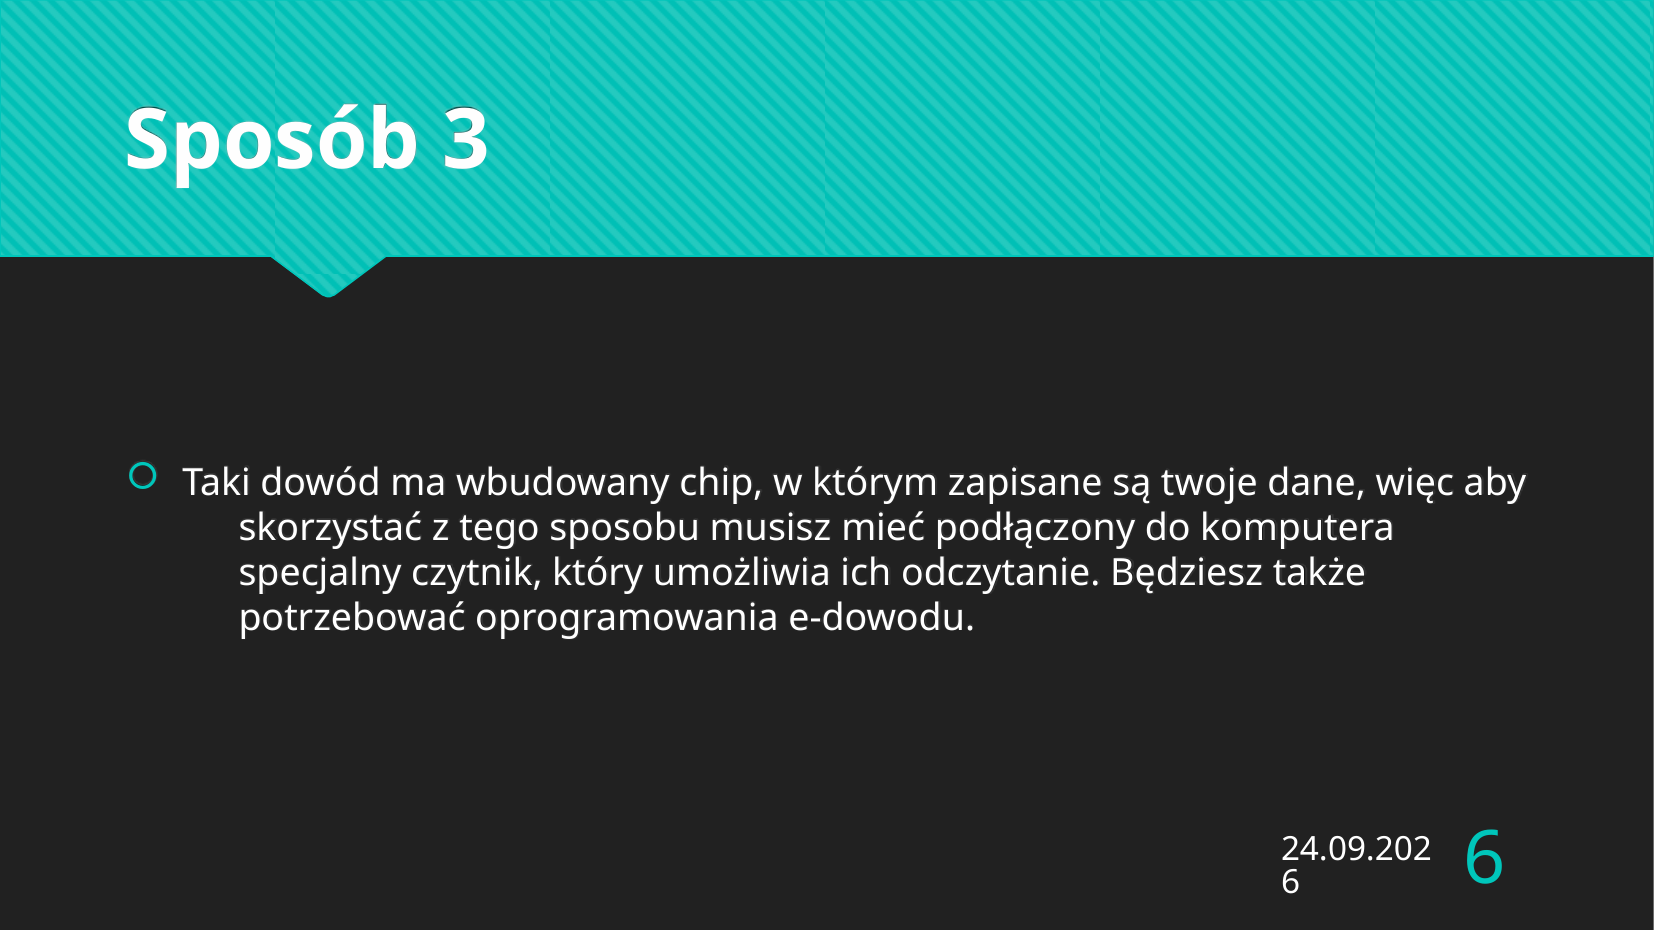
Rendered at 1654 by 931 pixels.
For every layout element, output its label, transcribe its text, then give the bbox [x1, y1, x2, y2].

title Sposób 3 [109, 60, 1544, 193]
list Taki dowód ma wbudowany chip, w którym zapisane są twoje dane, więc aby skorzystać z tego sposobu musisz mieć podłączony do komputera specjalny czytnik, który umożliwia ich odczytanie. Będziesz także potrzebować oprogramowania e-dowodu. [111, 301, 1543, 795]
text_box [1266, 802, 1593, 869]
